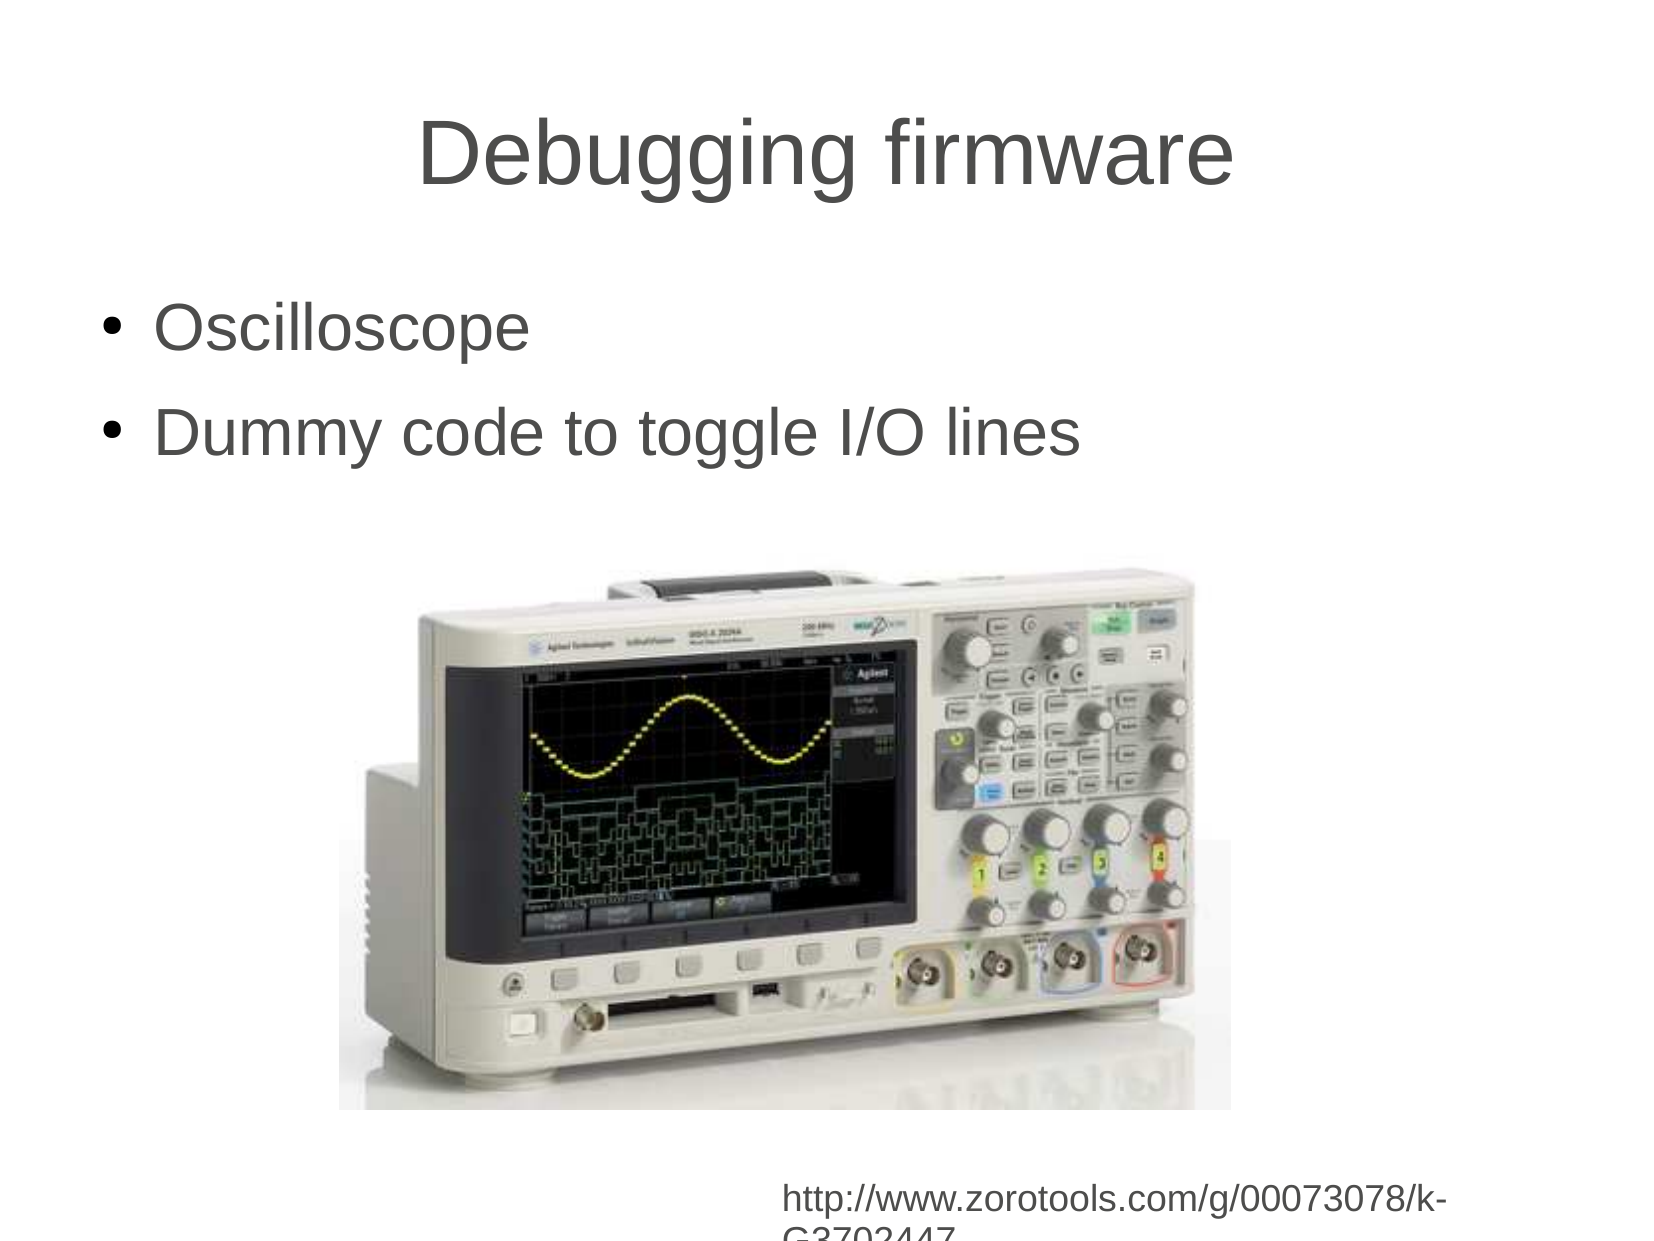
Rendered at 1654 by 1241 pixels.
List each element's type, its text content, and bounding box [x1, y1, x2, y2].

text_box http://www.zorotools.com/g/00073078/k-G3702447 [767, 1170, 1636, 1227]
list Oscilloscope Dummy code to toggle I/O lines [82, 290, 1571, 1010]
title Debugging firmware [82, 49, 1571, 257]
picture [339, 539, 1231, 1111]
